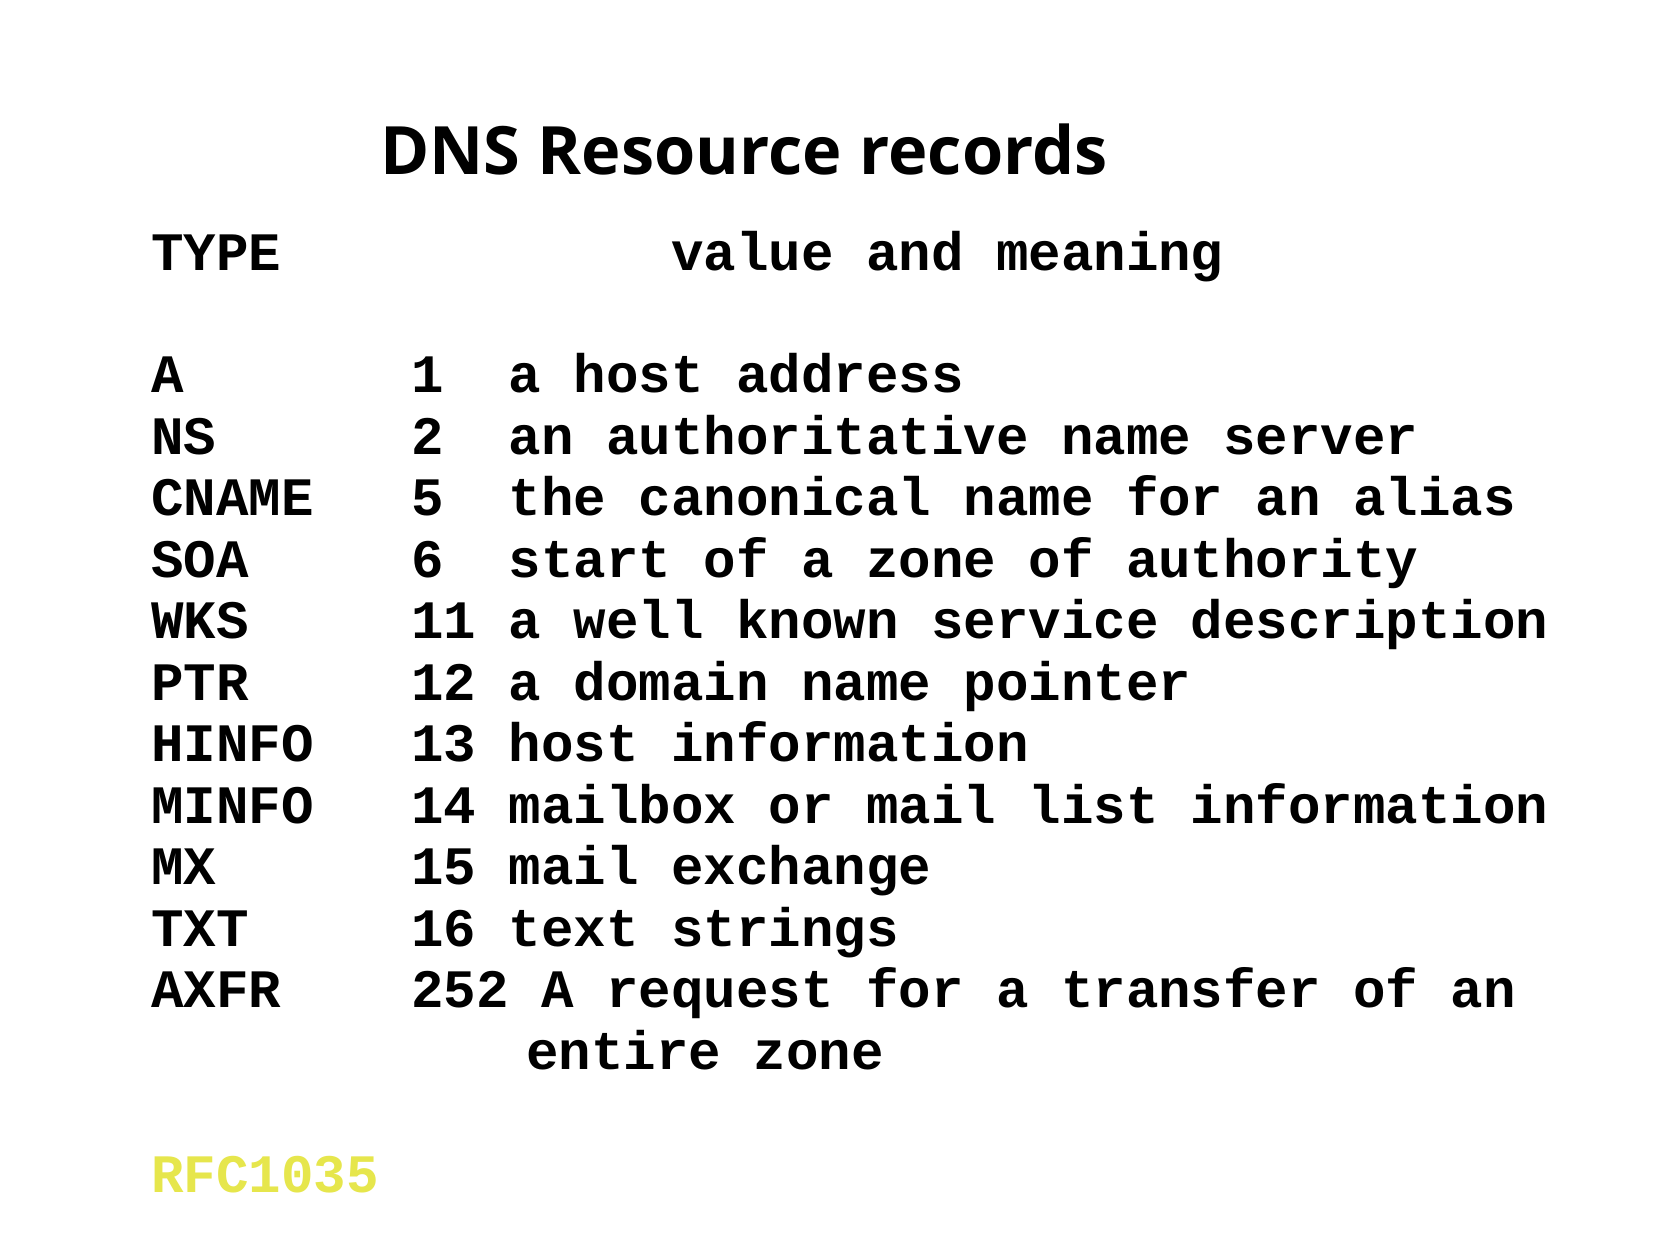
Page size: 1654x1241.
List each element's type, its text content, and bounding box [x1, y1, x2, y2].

text_box TYPE value and meaning A 1 a host address NS 2 an authoritative name server CNAME 5 the canonical name for an alias SOA 6 start of a zone of authority WKS 11 a well known service description PTR 12 a domain name pointer HINFO 13 host information MINFO 14 mailbox or mail list information MX 15 mail exchange TXT 16 text strings AXFR 252 A request for a transfer of an entire zone RFC1035 [136, 217, 1564, 1216]
title DNS Resource records [0, 49, 1489, 257]
